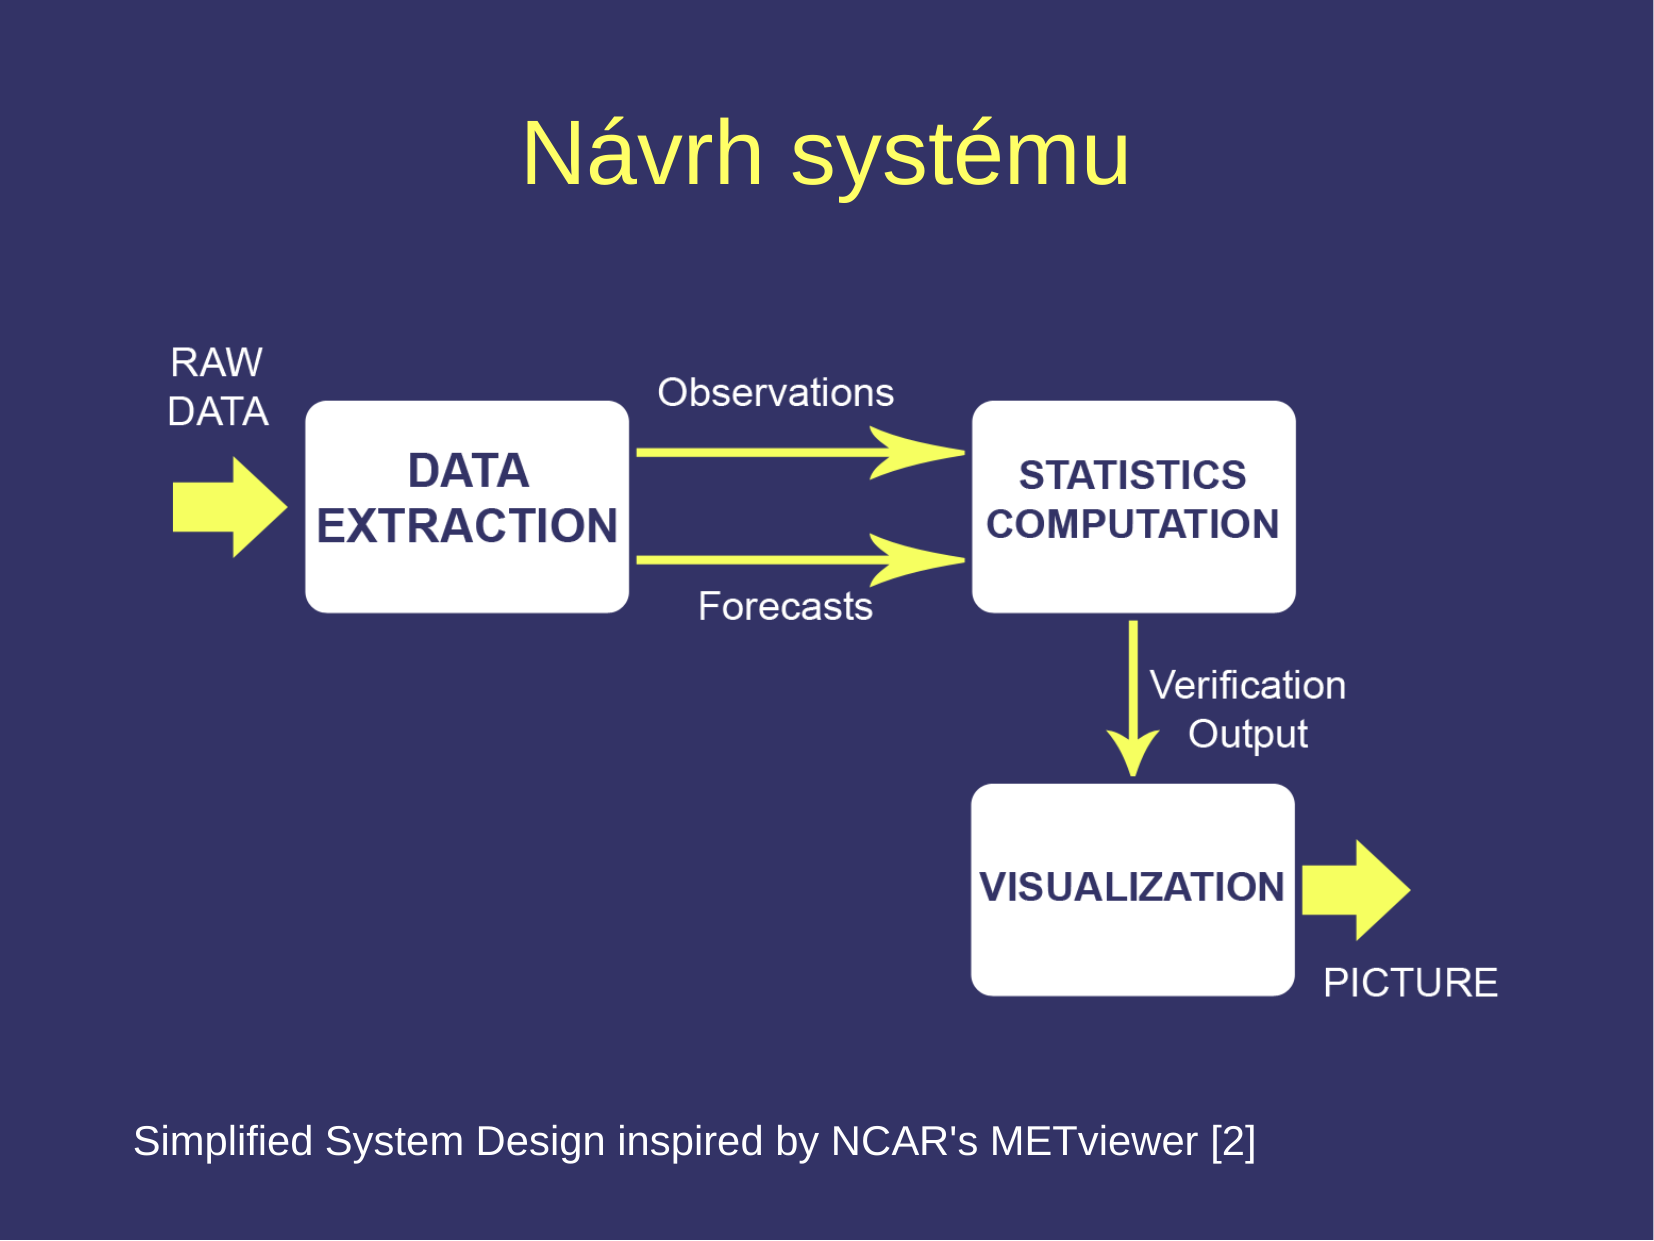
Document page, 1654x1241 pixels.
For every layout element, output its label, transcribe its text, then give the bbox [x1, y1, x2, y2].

text_box Simplified System Design inspired by NCAR's METviewer [2] [118, 1110, 1430, 1173]
picture [106, 289, 1595, 1087]
title Návrh systému [82, 49, 1571, 257]
